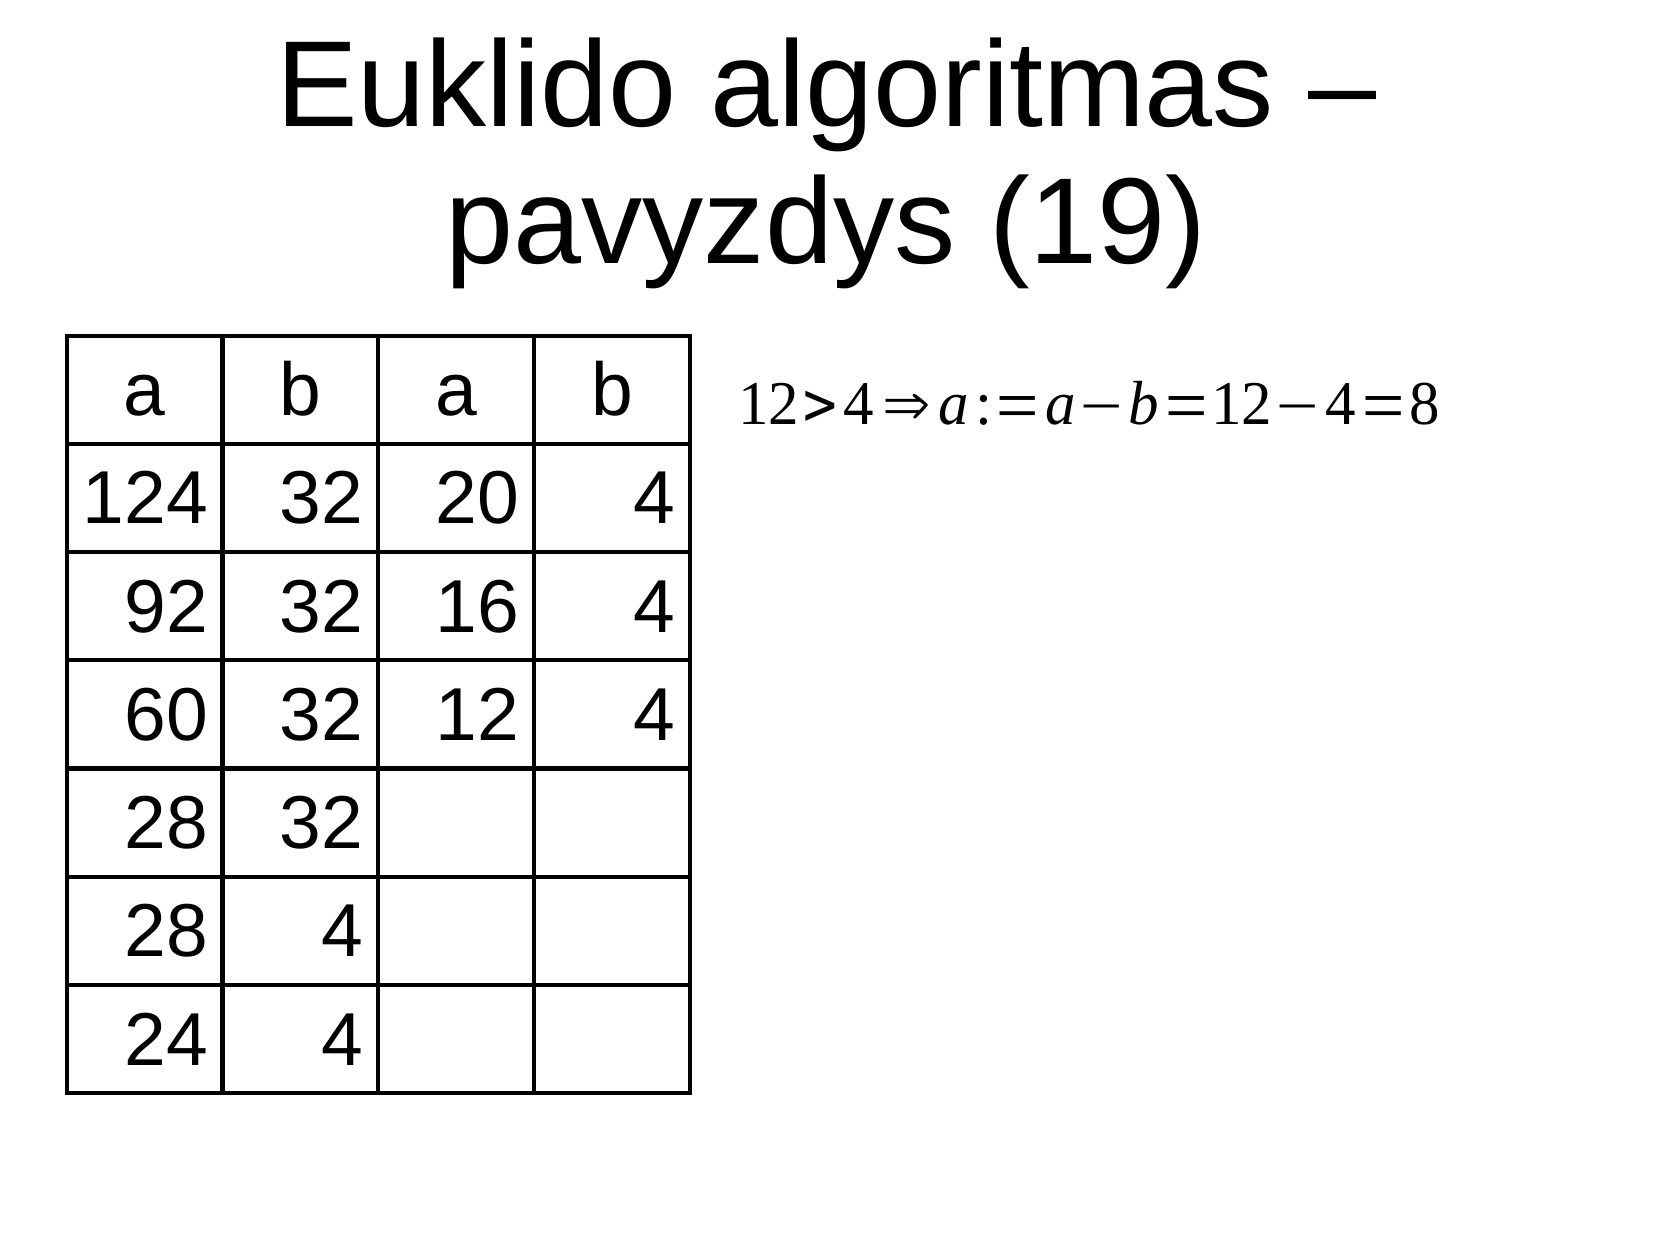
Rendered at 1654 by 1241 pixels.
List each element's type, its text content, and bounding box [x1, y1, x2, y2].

table_header a [69, 338, 220, 442]
table_cell [380, 771, 532, 875]
table_cell [380, 879, 532, 983]
table_cell 4 [225, 879, 376, 983]
table_cell [536, 879, 688, 983]
table_cell 4 [225, 987, 376, 1091]
table_cell [536, 771, 688, 875]
table_cell 92 [69, 554, 220, 658]
table_cell 4 [536, 662, 688, 766]
table_cell 24 [69, 987, 220, 1091]
table_cell 16 [380, 554, 532, 658]
title Euklido algoritmas – pavyzdys (19) [82, 16, 1571, 290]
table_cell 124 [69, 446, 220, 550]
table_header b [536, 338, 688, 442]
table_cell [536, 987, 688, 1091]
table_cell 28 [69, 879, 220, 983]
table_header b [225, 338, 376, 442]
table_header a [380, 338, 532, 442]
table_cell 32 [225, 554, 376, 658]
table_cell 4 [536, 554, 688, 658]
table_cell 60 [69, 662, 220, 766]
table_cell [380, 987, 532, 1091]
table_cell 20 [380, 446, 532, 550]
chart [732, 368, 1448, 438]
table_cell 32 [225, 446, 376, 550]
table_cell 12 [380, 662, 532, 766]
table_cell 28 [69, 771, 220, 875]
table_cell 32 [225, 771, 376, 875]
table_cell 32 [225, 662, 376, 766]
table_cell 4 [536, 446, 688, 550]
